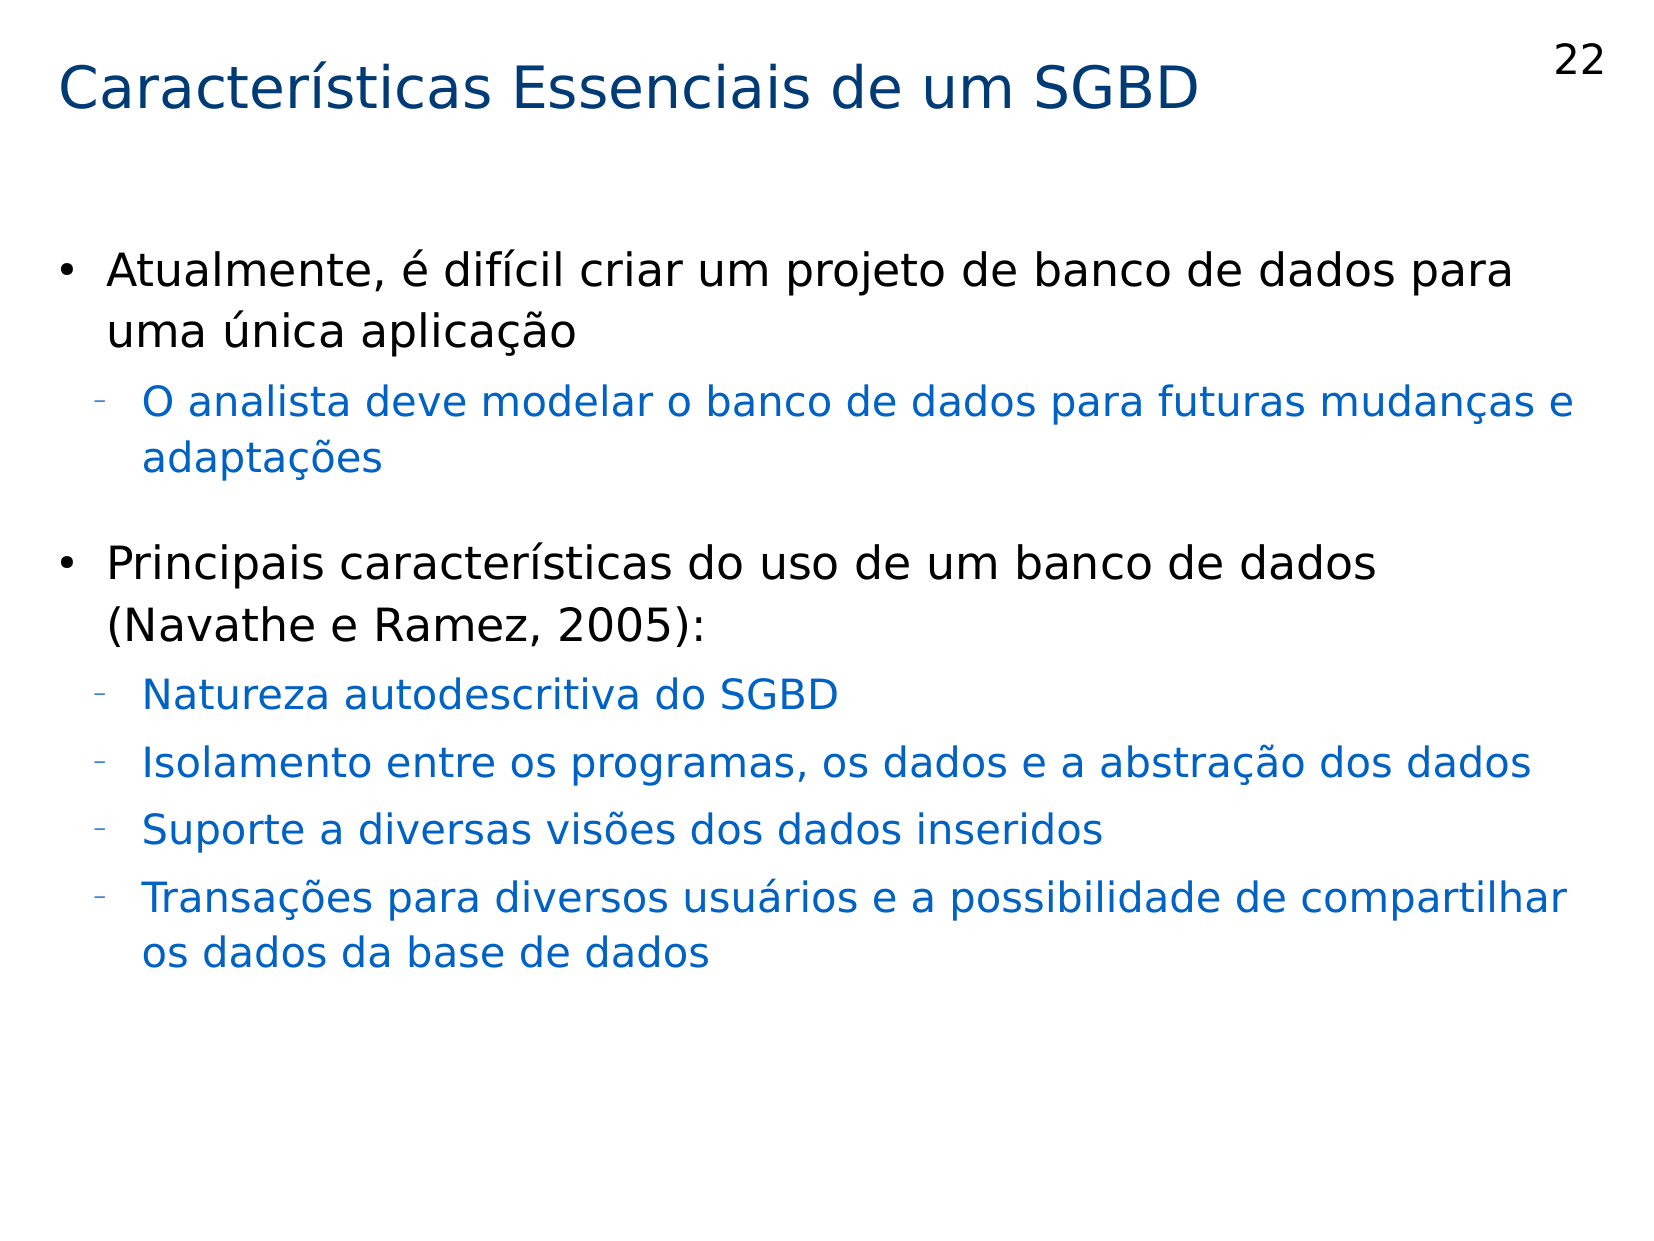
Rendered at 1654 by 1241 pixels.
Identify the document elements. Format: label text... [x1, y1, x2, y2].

list Atualmente, é difícil criar um projeto de banco de dados para uma única aplicação O analista deve modelar o banco de dados para futuras mudanças e adaptações Principais características do uso de um banco de dados (Navathe e Ramez, 2005): Natureza autodescritiva do SGBD Isolamento entre os programas, os dados e a abstração dos dados Suporte a diversas visões dos dados inseridos Transações para diversos usuários e a possibilidade de compartilhar os dados da base de dados [59, 236, 1595, 1211]
title Características Essenciais de um SGBD [59, 29, 1506, 148]
